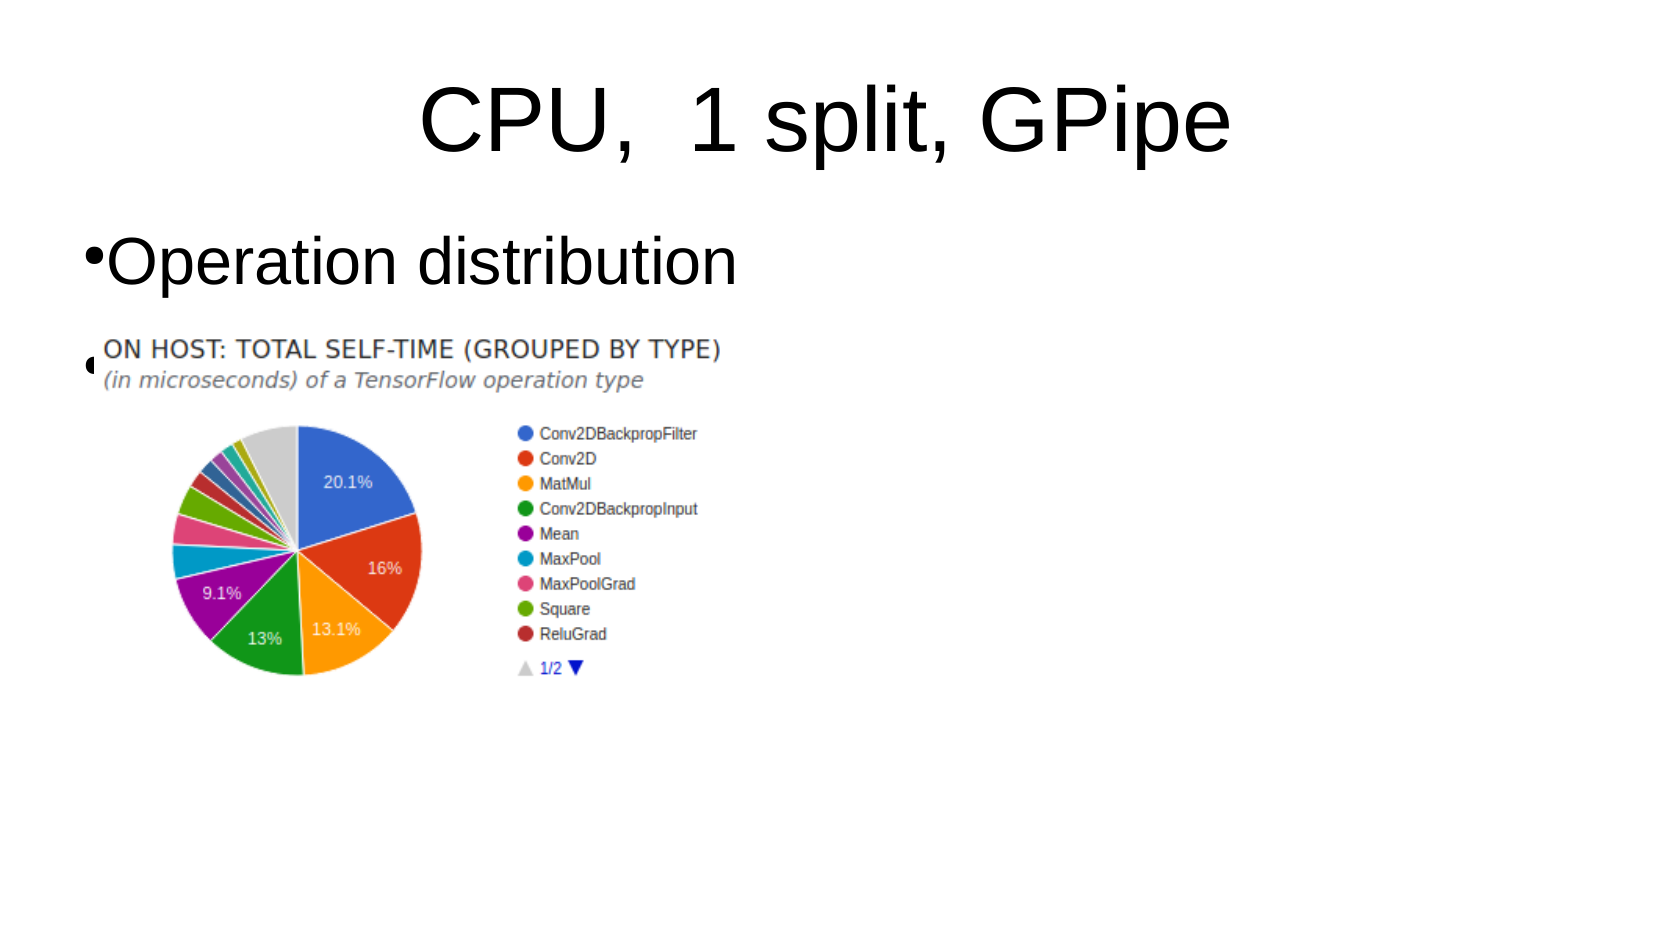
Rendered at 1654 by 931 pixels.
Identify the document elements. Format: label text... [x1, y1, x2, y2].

title CPU, 1 split, GPipe [82, 37, 1571, 193]
picture [94, 324, 745, 709]
list Operation distribution [82, 217, 1571, 758]
